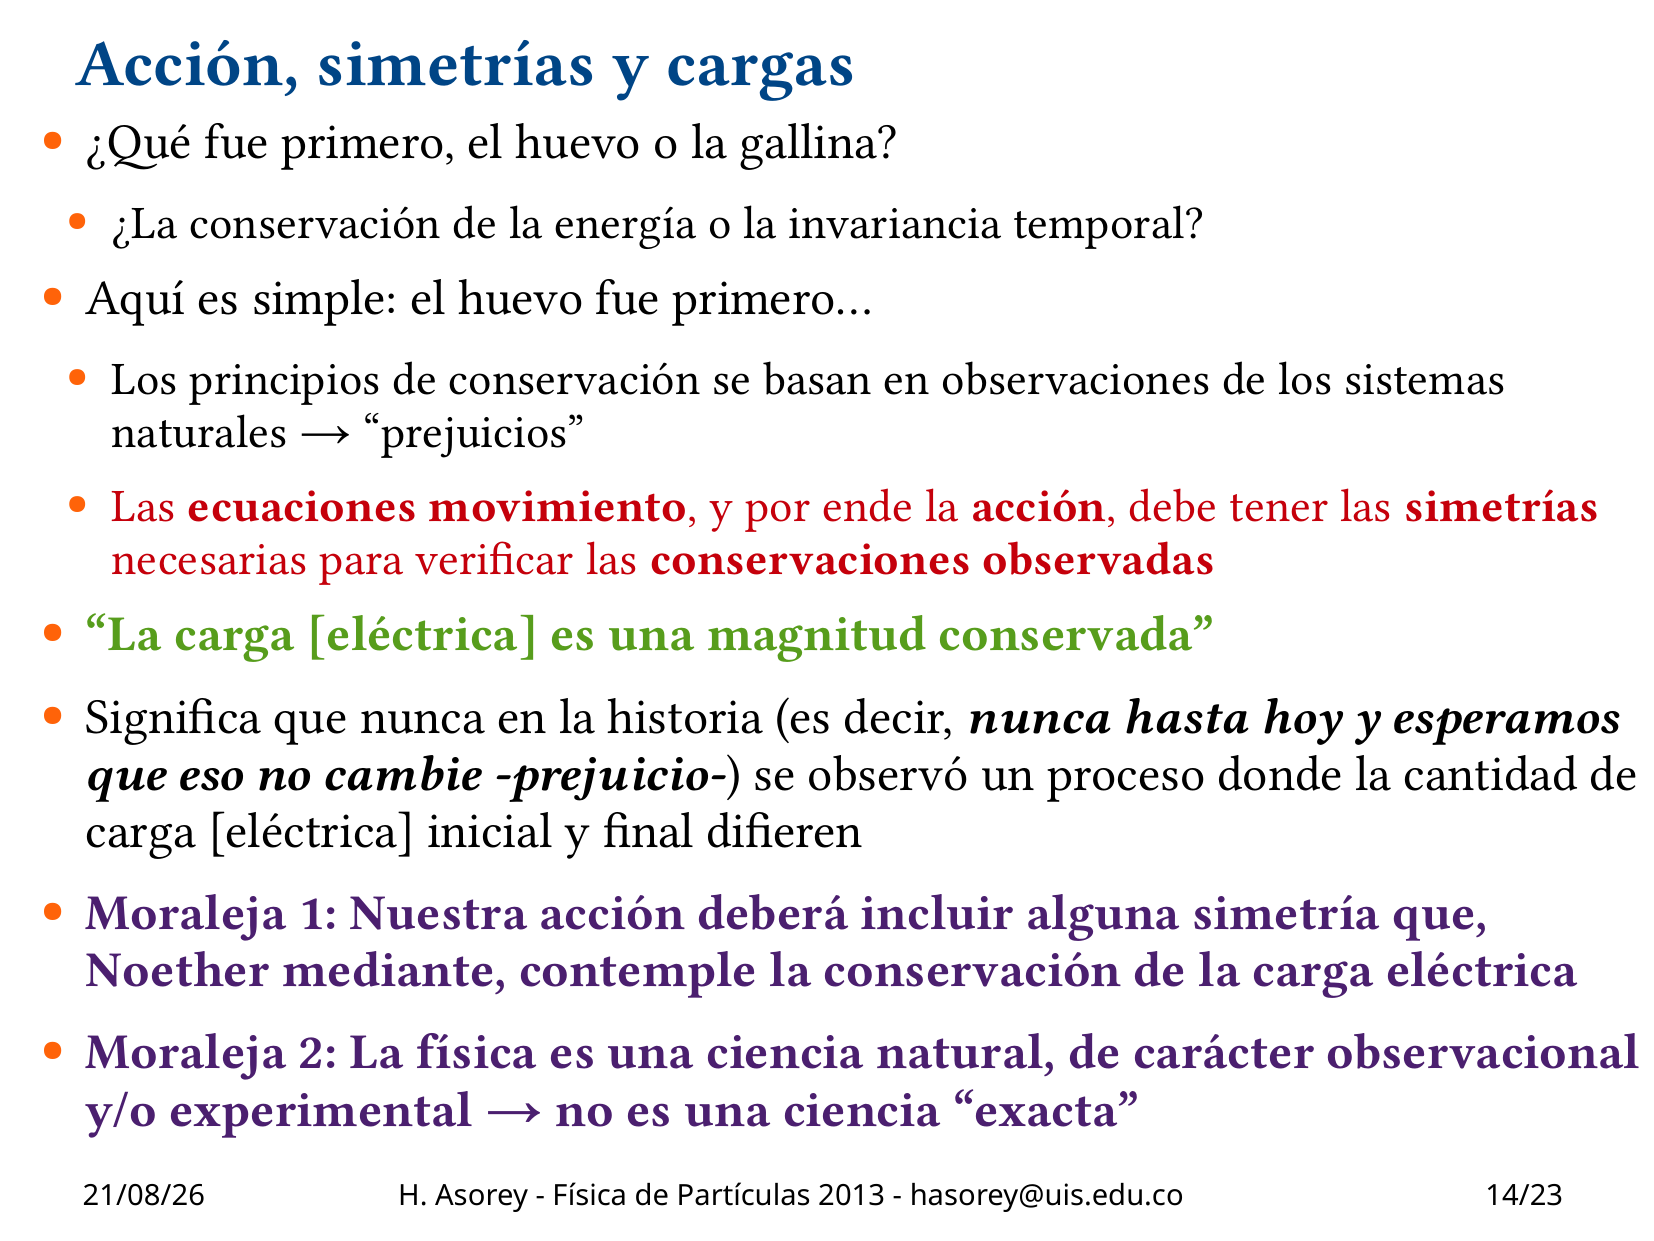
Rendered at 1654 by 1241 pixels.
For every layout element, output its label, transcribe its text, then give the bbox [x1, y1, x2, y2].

title Acción, simetrías y cargas [75, 13, 1564, 114]
list ¿Qué fue primero, el huevo o la gallina? ¿La conservación de la energía o la invariancia temporal? Aquí es simple: el huevo fue primero... Los principios de conservación se basan en observaciones de los sistemas naturales → “prejuicios” Las ecuaciones movimiento, y por ende la acción, debe tener las simetrías necesarias para verificar las conservaciones observadas “La carga [eléctrica] es una magnitud conservada” Significa que nunca en la historia (es decir, nunca hasta hoy y esperamos que eso no cambie -prejuicio-) se observó un proceso donde la cantidad de carga [eléctrica] inicial y final difieren Moraleja 1: Nuestra acción deberá incluir alguna simetría que, Noether mediante, contemple la conservación de la carga eléctrica Moraleja 2: La física es una ciencia natural, de carácter observacional y/o experimental → no es una ciencia “exacta” [15, 114, 1654, 1156]
